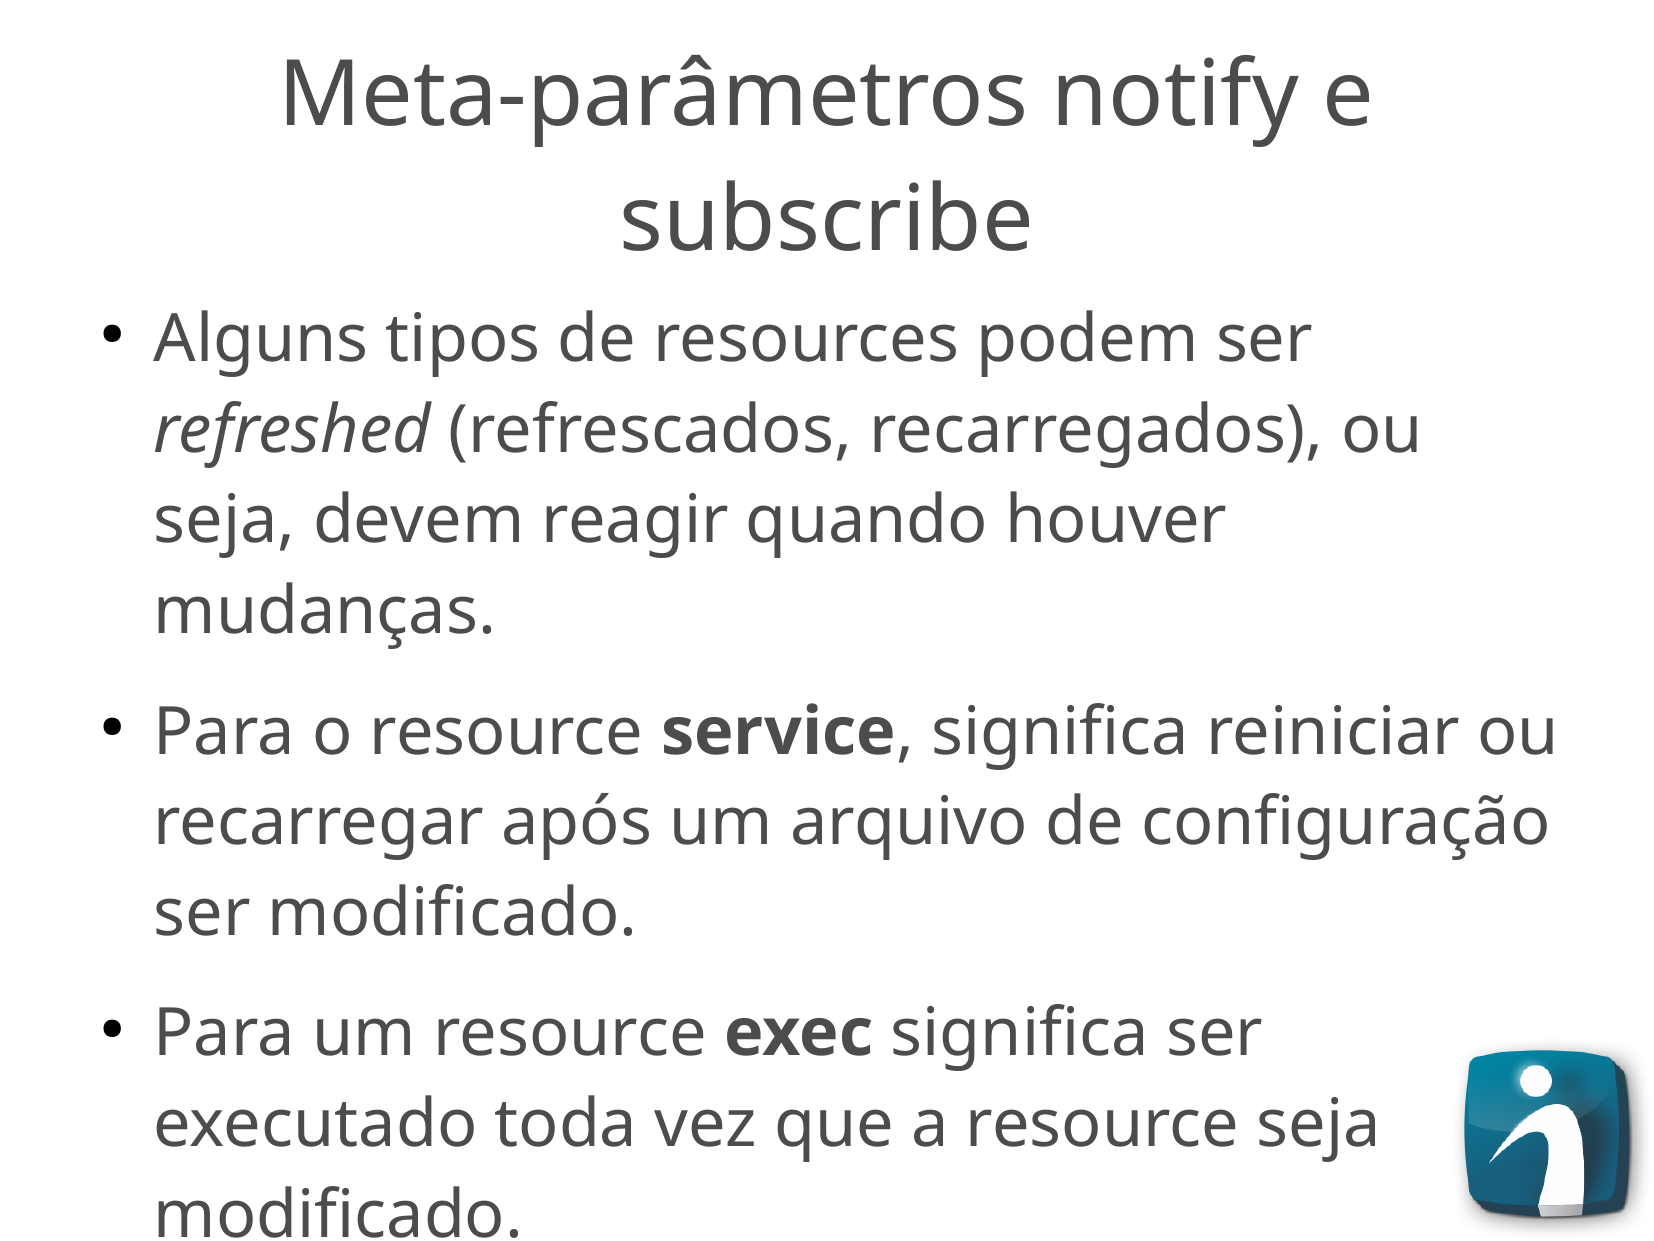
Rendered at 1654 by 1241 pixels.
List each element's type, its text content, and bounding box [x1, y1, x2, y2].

list Alguns tipos de resources podem ser refreshed (refrescados, recarregados), ou seja, devem reagir quando houver mudanças. Para o resource service, significa reiniciar ou recarregar após um arquivo de configuração ser modificado. Para um resource exec significa ser executado toda vez que a resource seja modificado. [82, 290, 1571, 1010]
title Meta-parâmetros notify e subscribe [82, 49, 1571, 257]
picture [1447, 1035, 1654, 1241]
